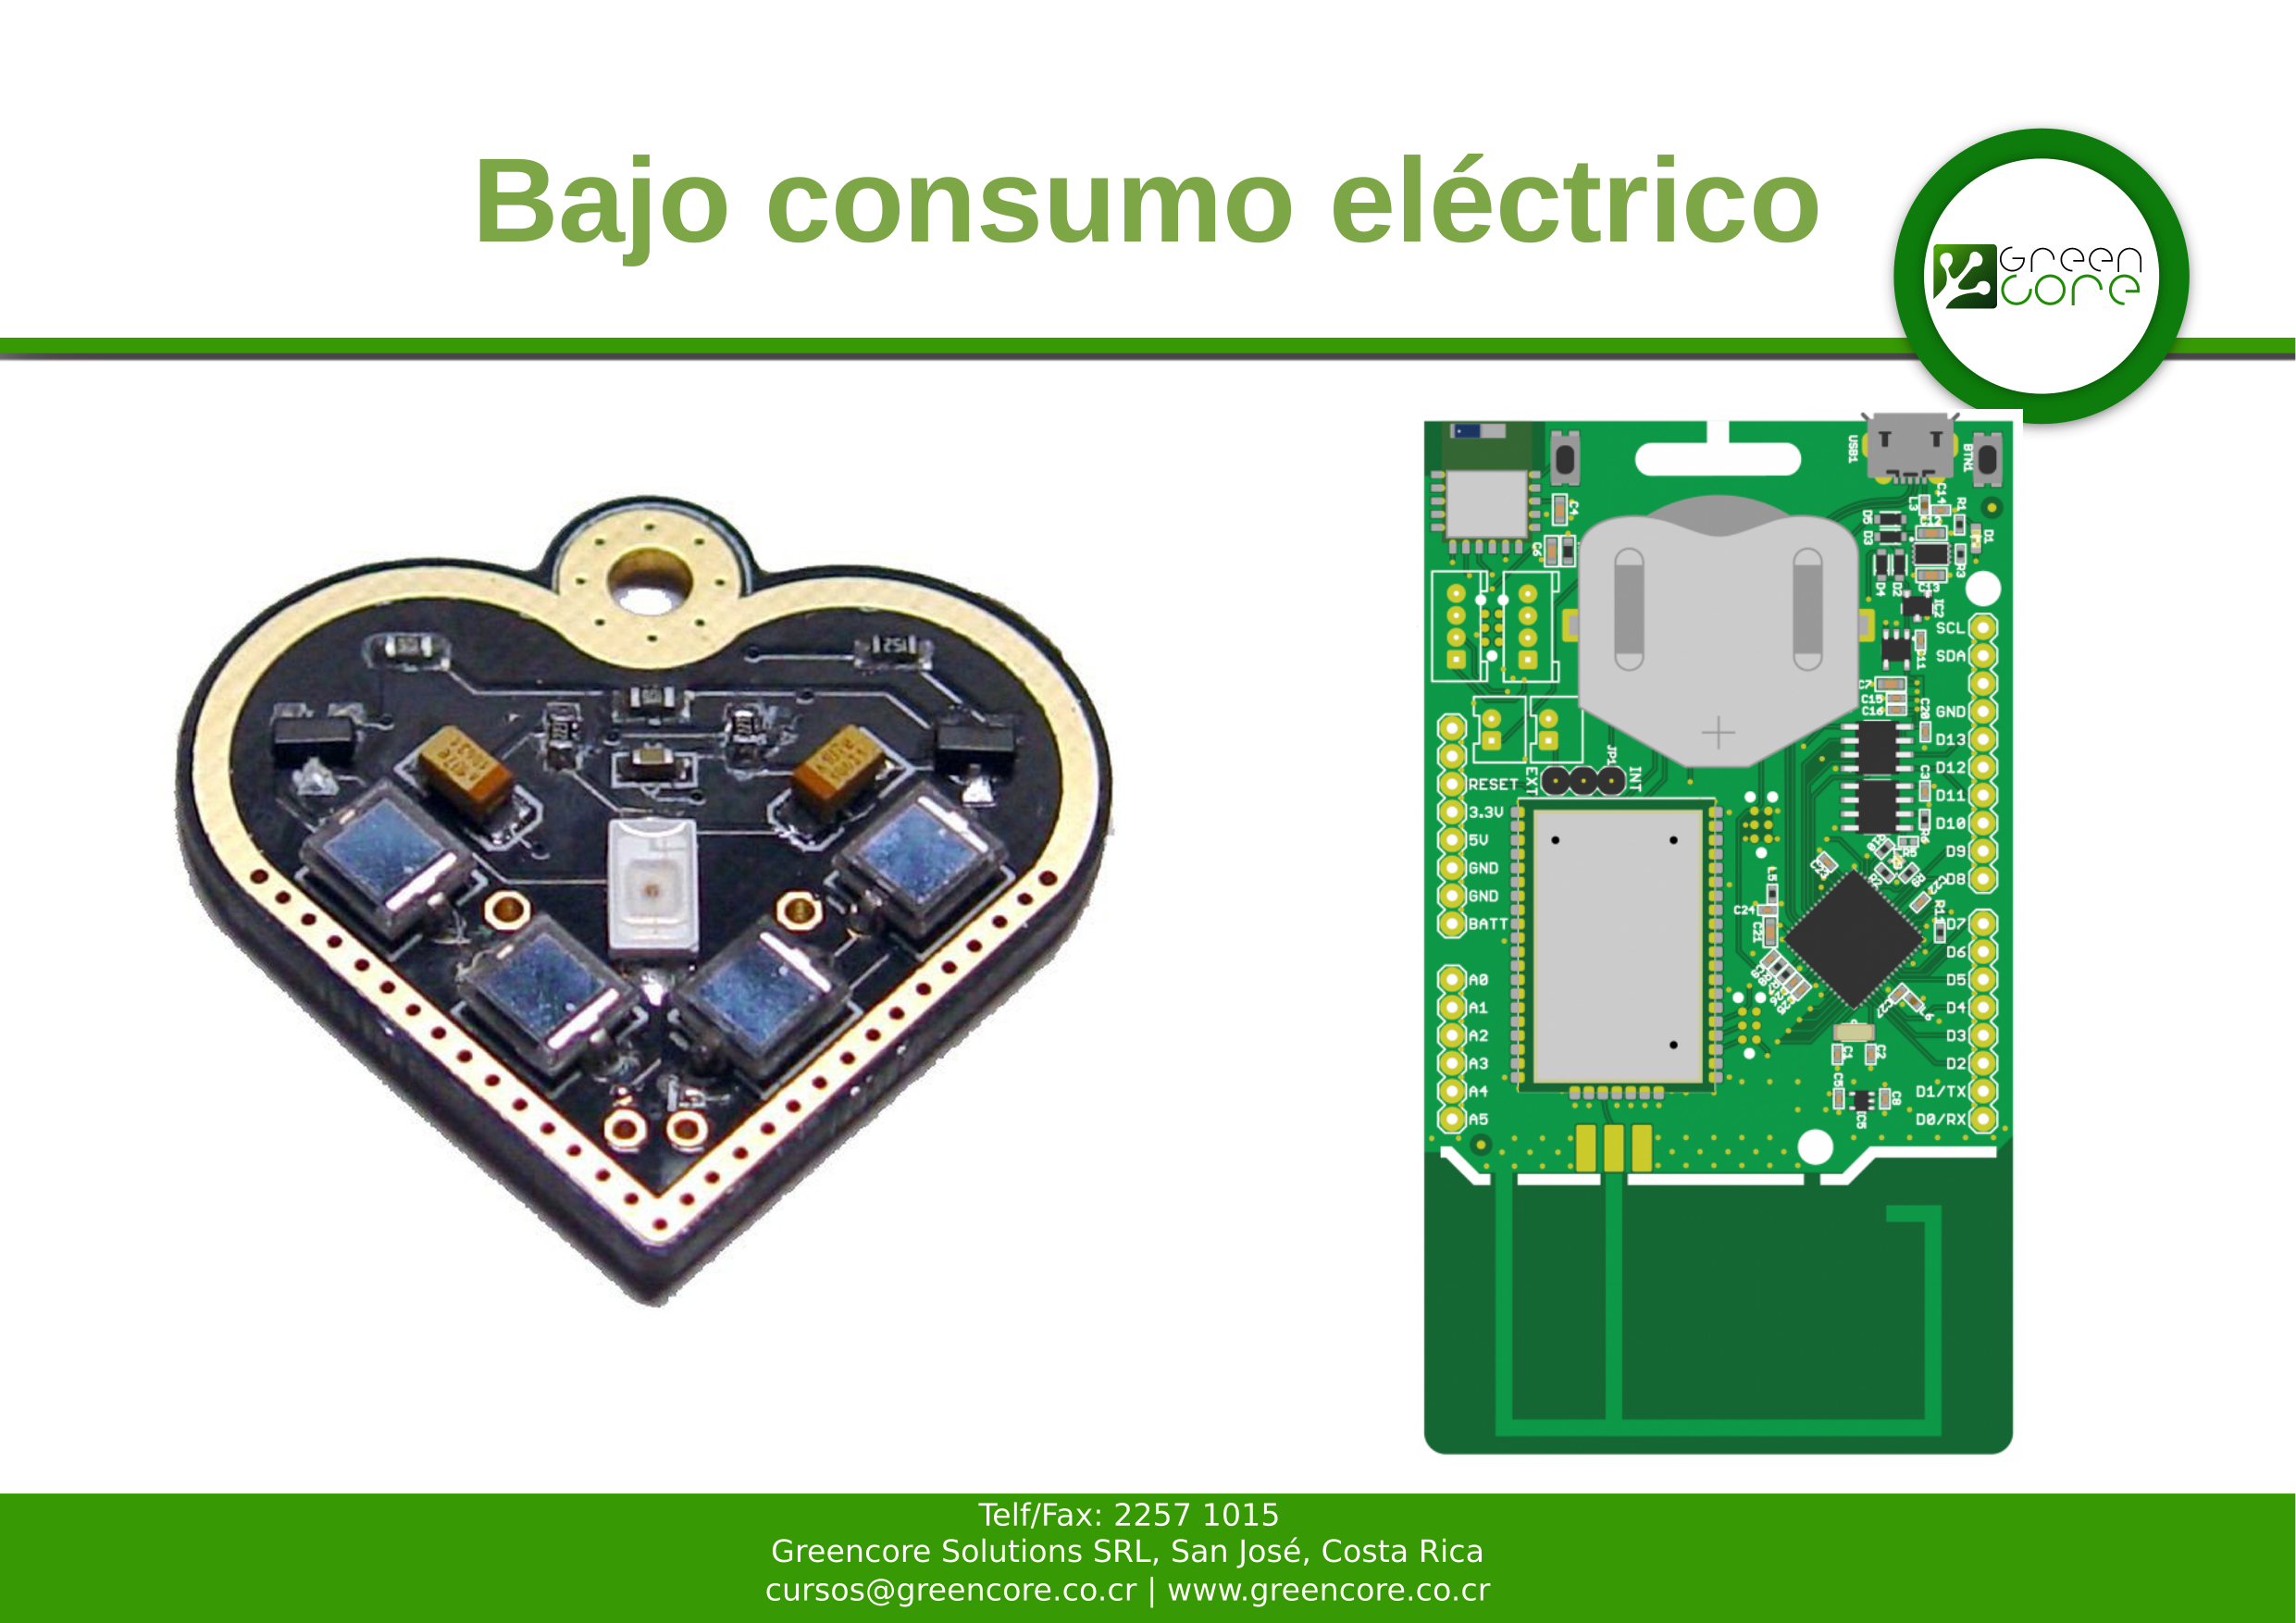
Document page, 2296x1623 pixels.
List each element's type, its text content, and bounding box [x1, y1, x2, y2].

picture [0, 0, 2296, 1623]
title Bajo consumo eléctrico [115, 64, 2181, 336]
